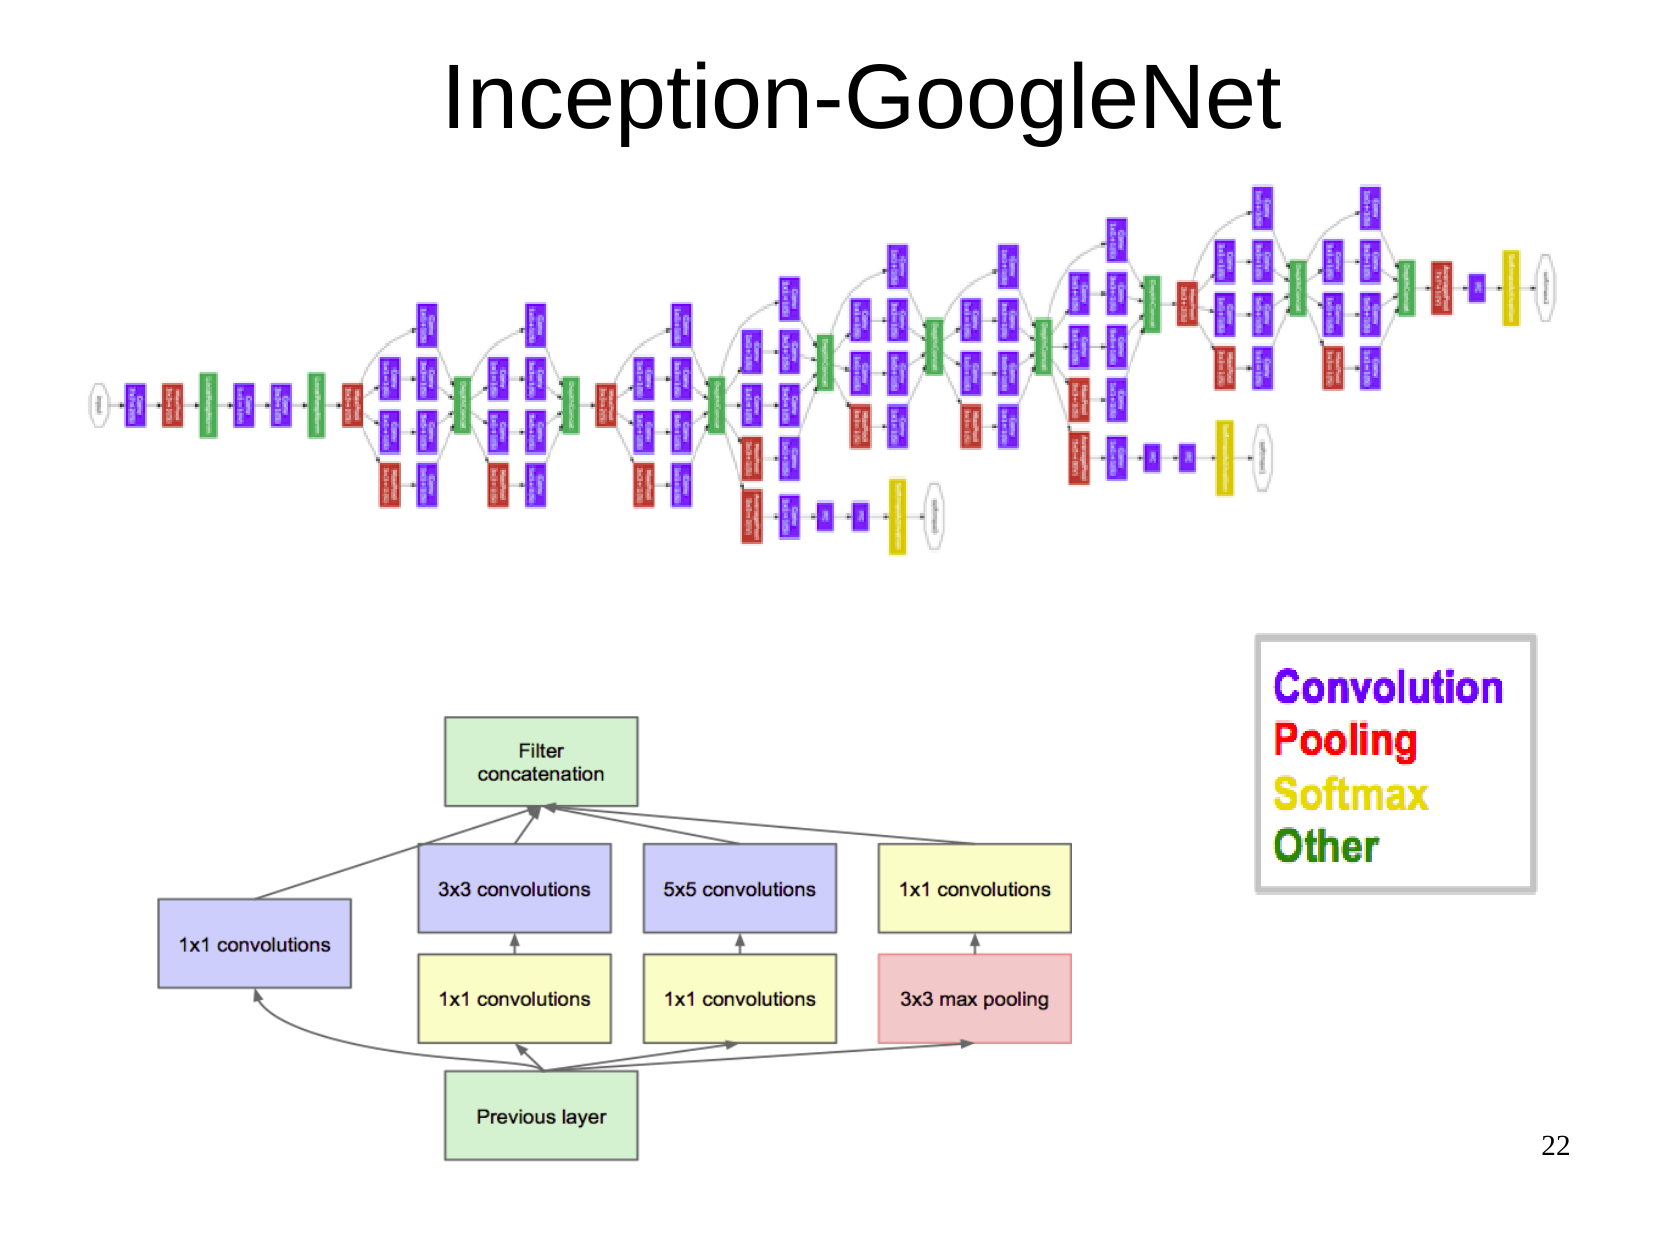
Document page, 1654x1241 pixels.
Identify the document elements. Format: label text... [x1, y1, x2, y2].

text_box Inception-GoogleNet [330, 45, 1396, 148]
picture [53, 137, 1587, 1163]
